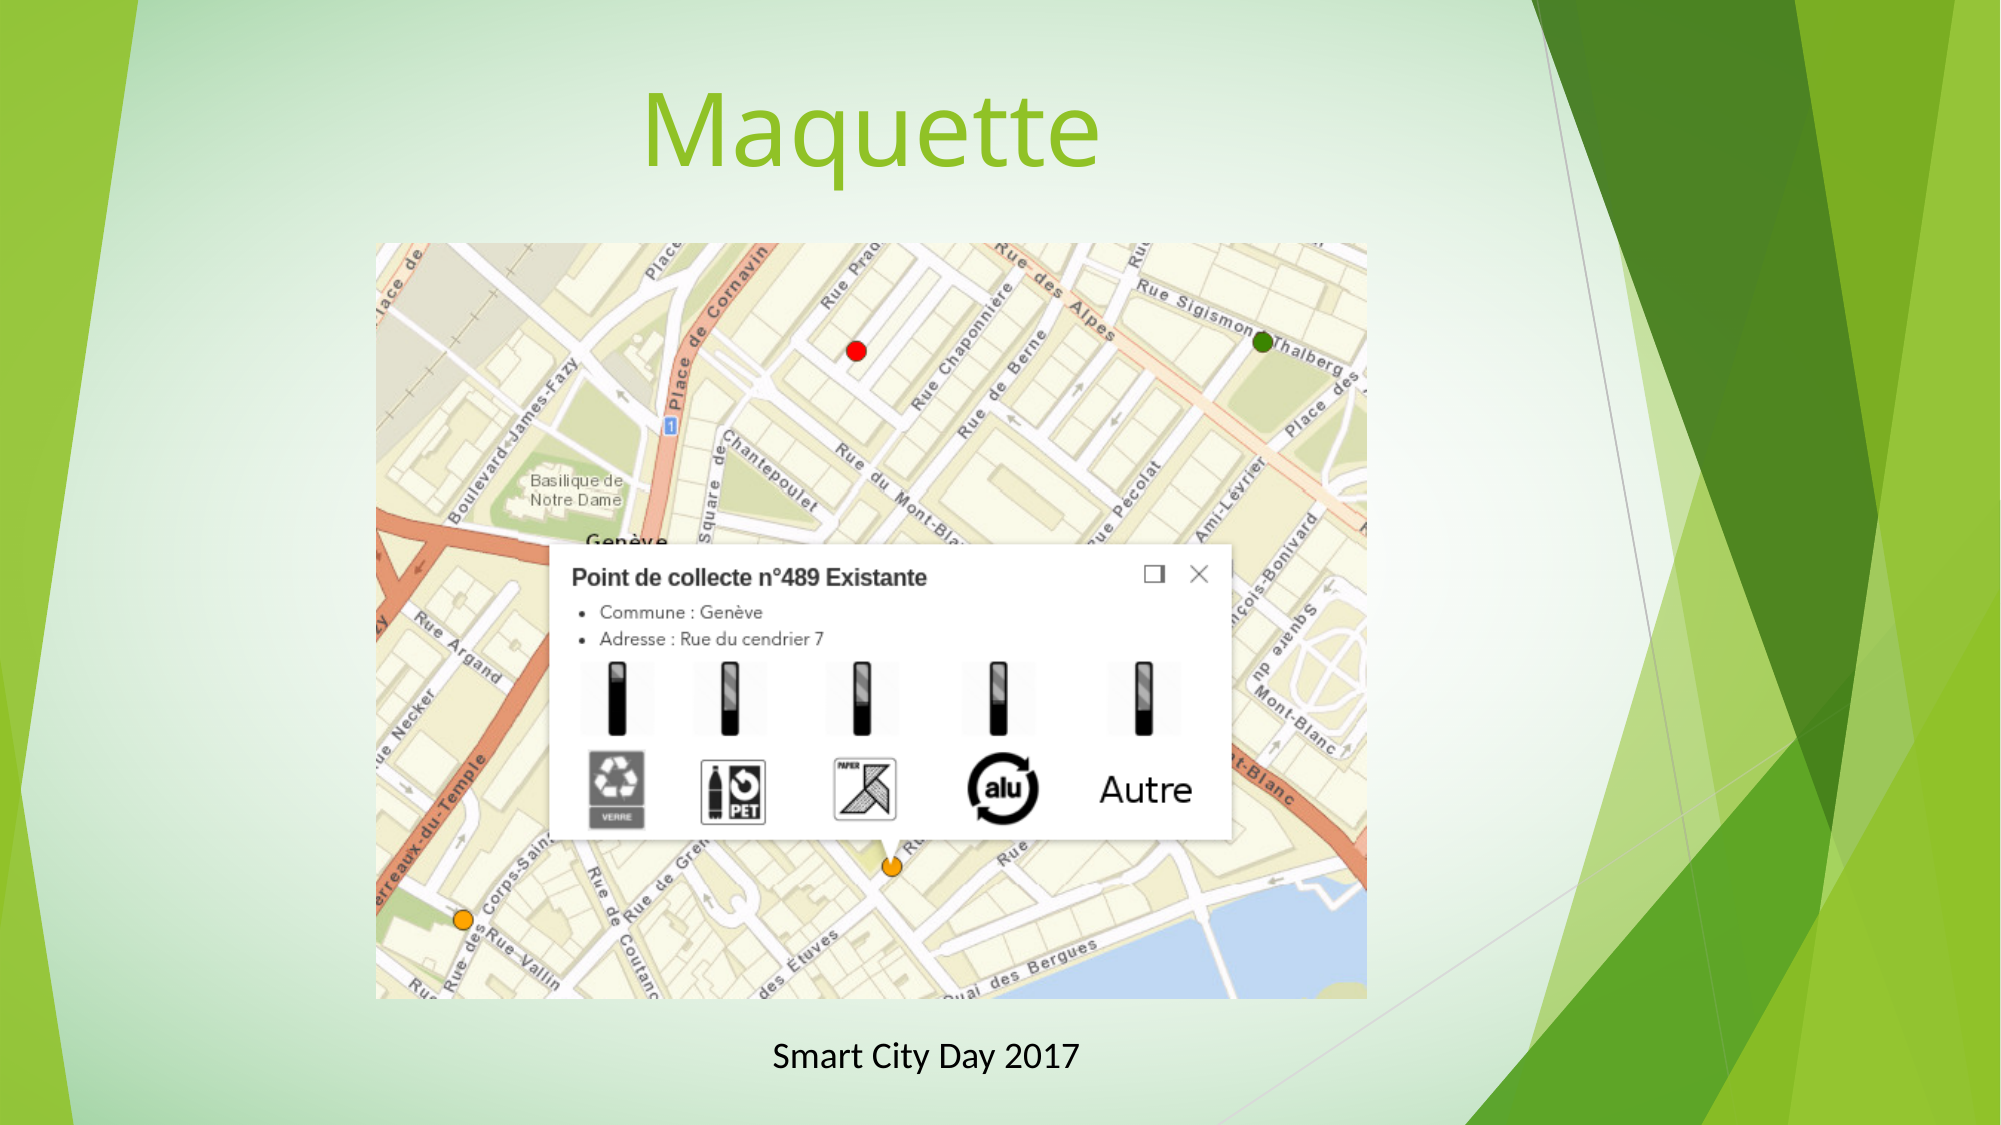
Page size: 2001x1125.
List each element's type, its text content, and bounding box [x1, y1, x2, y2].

title Maquette [121, 55, 1622, 195]
picture [376, 243, 1367, 999]
text_box Smart City Day 2017 [757, 1023, 1167, 1125]
